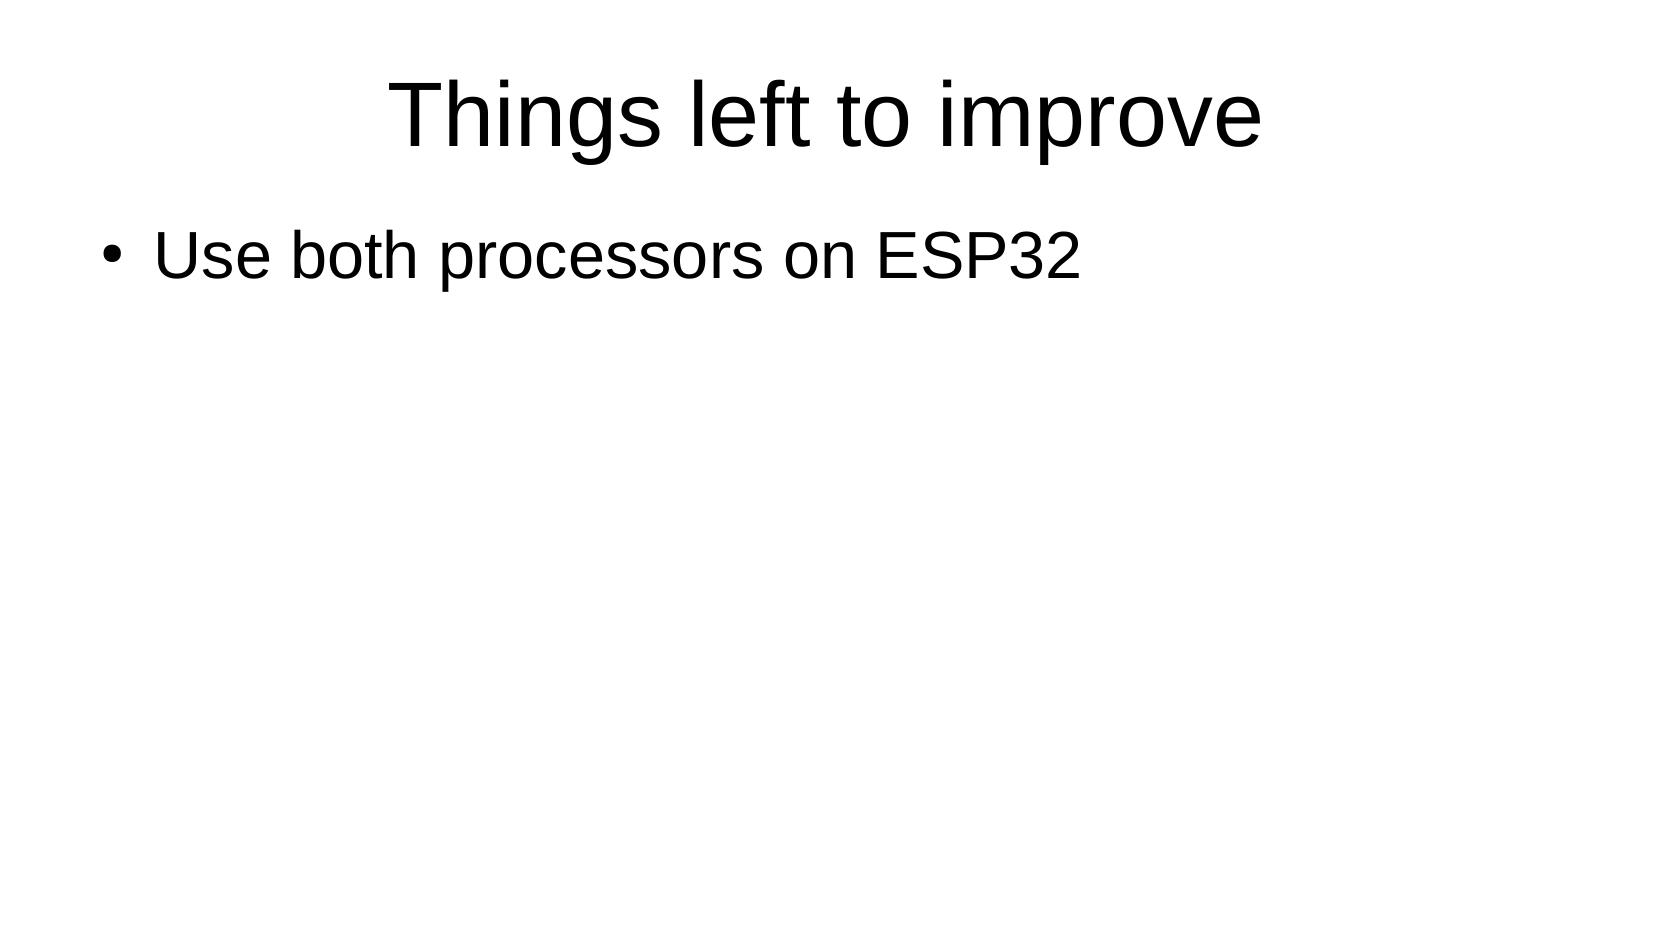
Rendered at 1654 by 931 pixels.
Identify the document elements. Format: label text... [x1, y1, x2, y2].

title Things left to improve [82, 37, 1571, 193]
list Use both processors on ESP32 [82, 217, 1571, 758]
